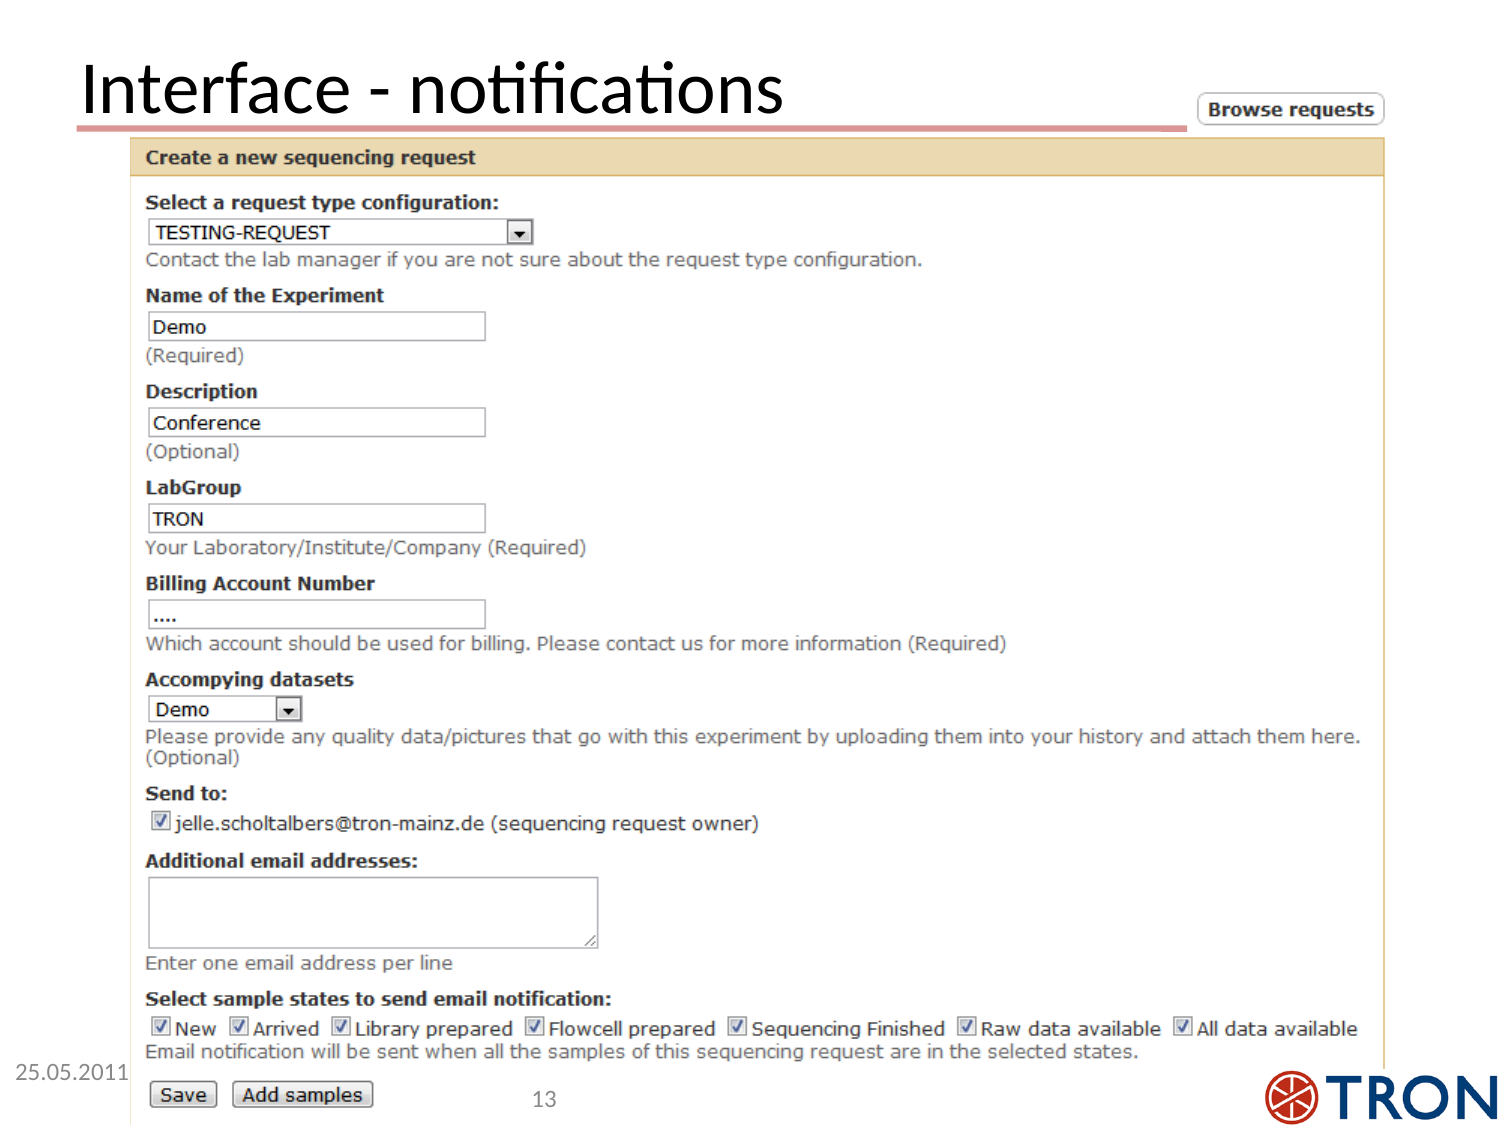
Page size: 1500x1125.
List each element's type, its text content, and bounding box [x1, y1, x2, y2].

text_box [516, 1067, 867, 1125]
picture [130, 84, 1500, 1125]
text_box Interface - notifications [64, 31, 962, 138]
text_box 25.05.2011 [0, 1040, 351, 1100]
